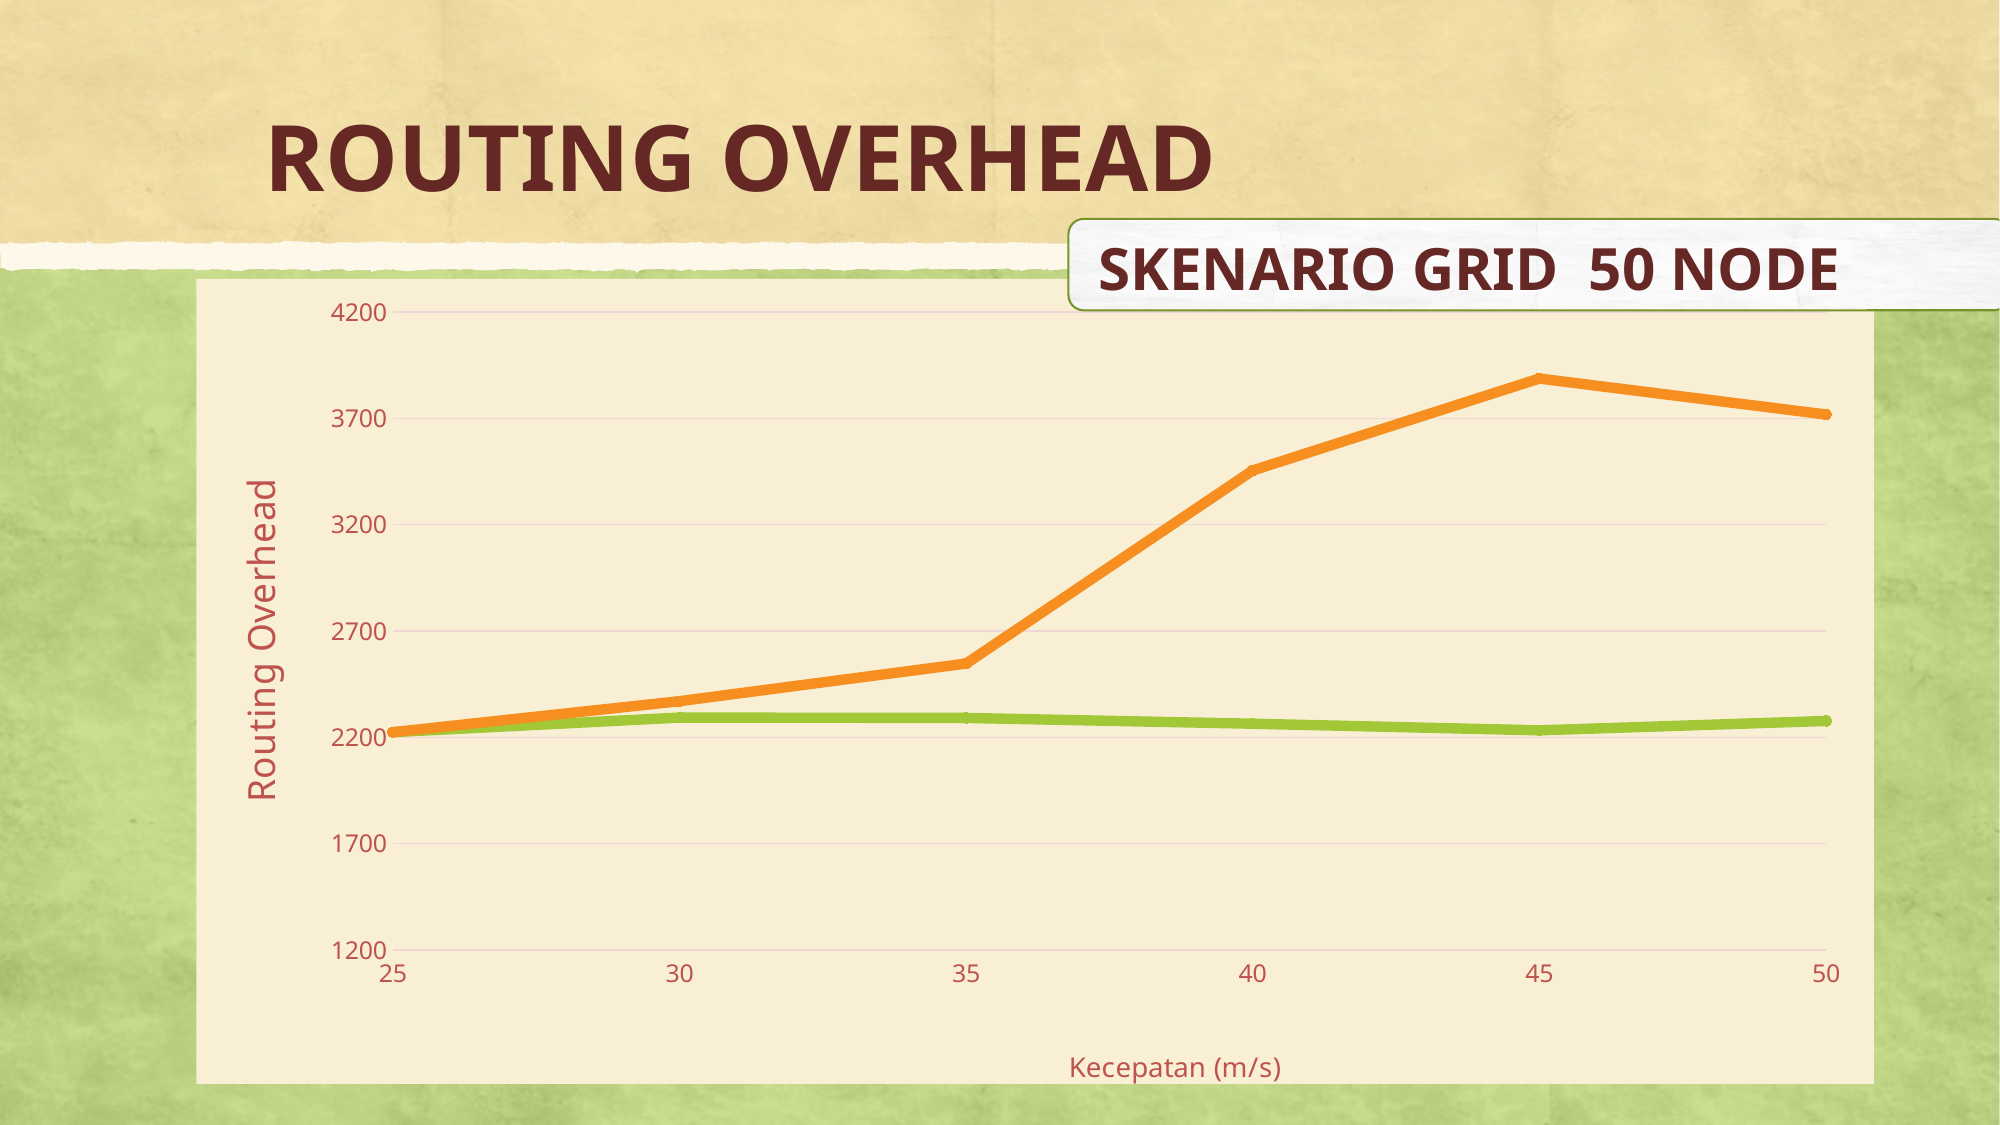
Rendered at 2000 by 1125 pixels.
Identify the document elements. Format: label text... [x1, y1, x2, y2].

chart [196, 278, 1874, 1094]
picture [0, 0, 2000, 243]
text_box [1068, 218, 2000, 311]
title ROUTING OVERHEAD [249, 31, 1750, 219]
text_box SKENARIO GRID 50 NODE [1083, 224, 1994, 310]
